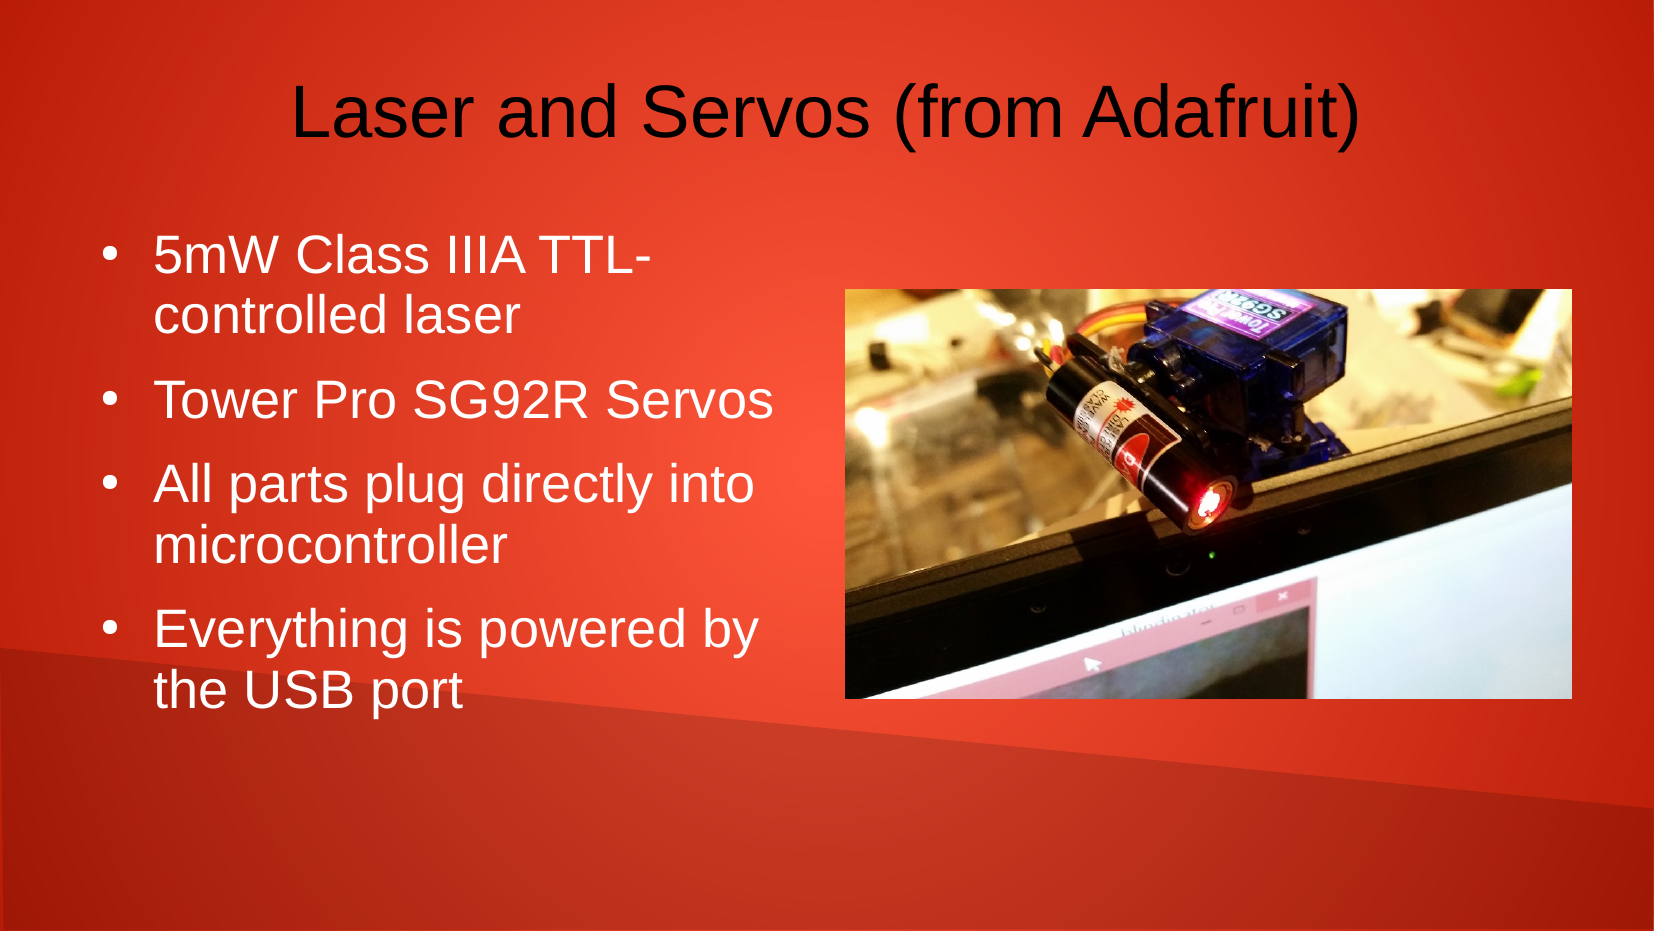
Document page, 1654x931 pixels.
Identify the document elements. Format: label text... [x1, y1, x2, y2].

list 5mW Class IIIA TTL-controlled laser Tower Pro SG92R Servos All parts plug directly into microcontroller Everything is powered by the USB port [82, 224, 809, 764]
picture [845, 289, 1572, 699]
title Laser and Servos (from Adafruit) [82, 35, 1571, 189]
